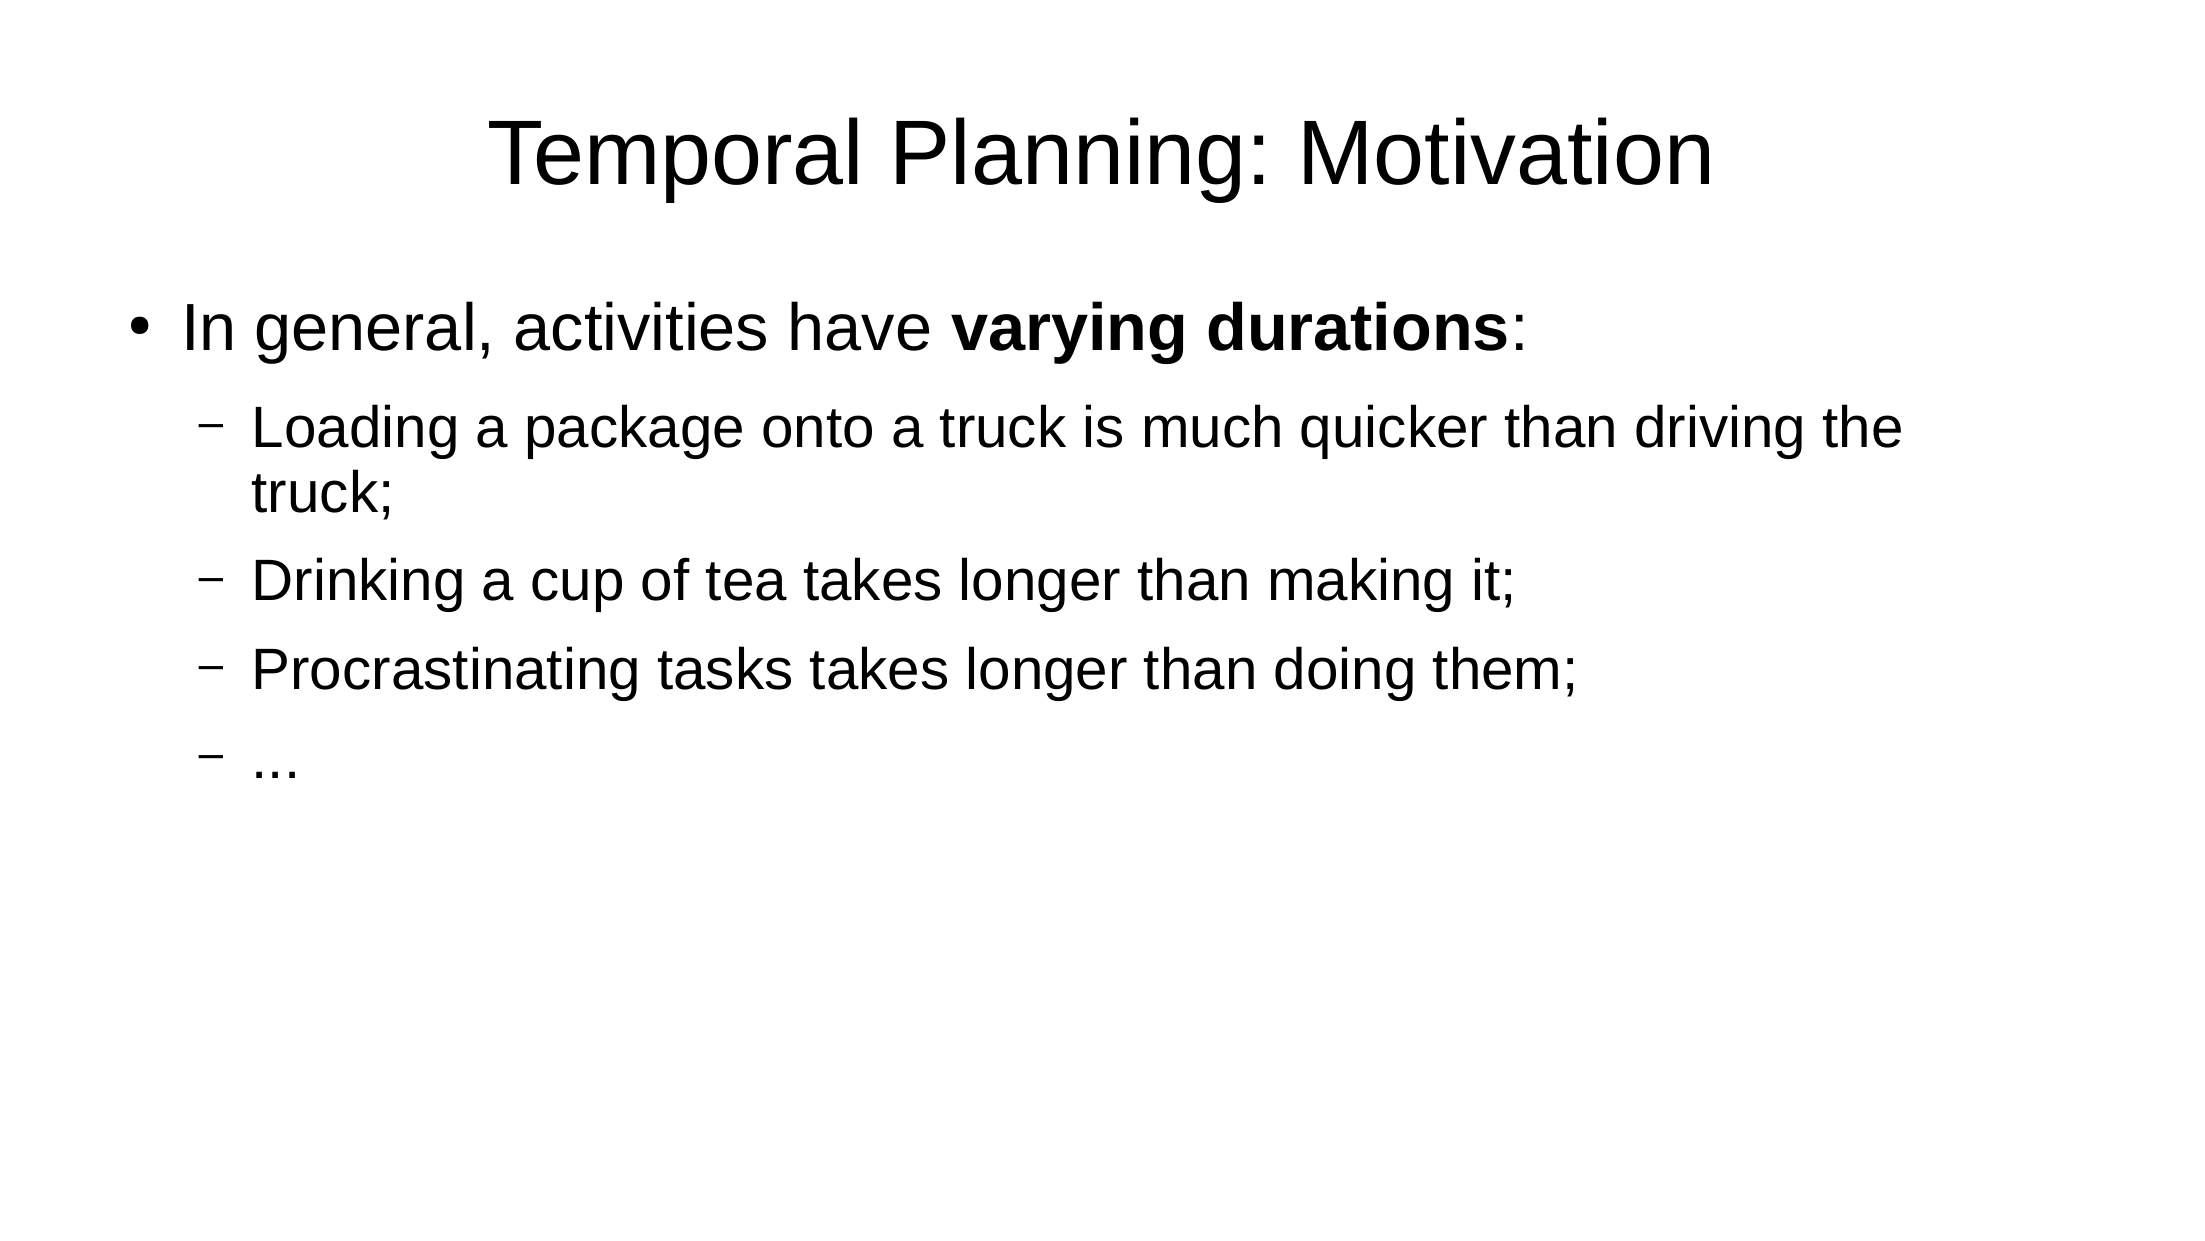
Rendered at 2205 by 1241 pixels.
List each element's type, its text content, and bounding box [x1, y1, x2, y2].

list In general, activities have varying durations: Loading a package onto a truck is much quicker than driving the truck; Drinking a cup of tea takes longer than making it; Procrastinating tasks takes longer than doing them; ... [110, 290, 2051, 1087]
title Temporal Planning: Motivation [110, 49, 2095, 257]
